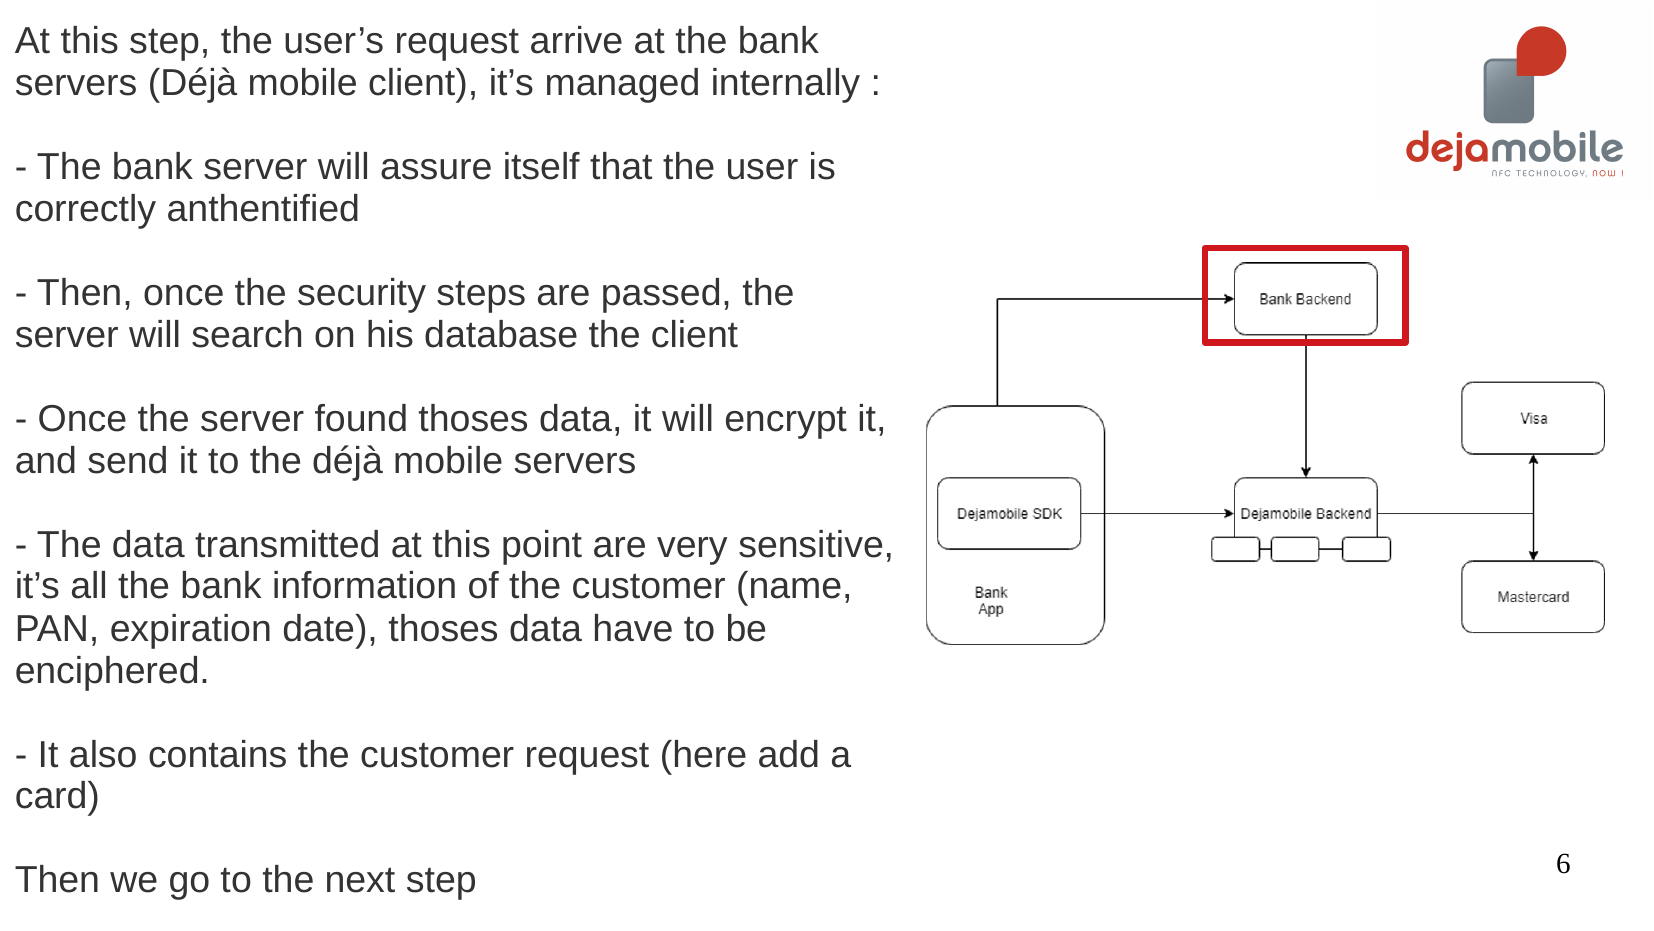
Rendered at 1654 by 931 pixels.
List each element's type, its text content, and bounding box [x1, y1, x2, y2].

picture [1208, 251, 1402, 339]
text_box At this step, the user’s request arrive at the bank servers (Déjà mobile client), it’s managed internally : - The bank server will assure itself that the user is correctly anthentified - Then, once the security steps are passed, the server will search on his database the client - Once the server found thoses data, it will encrypt it, and send it to the déjà mobile servers - The data transmitted at this point are very sensitive, it’s all the bank information of the customer (name, PAN, expiration date), thoses data have to be enciphered. - It also contains the customer request (here add a card) Then we go to the next step [0, 11, 922, 909]
picture [922, 248, 1630, 662]
picture [1375, 2, 1654, 201]
